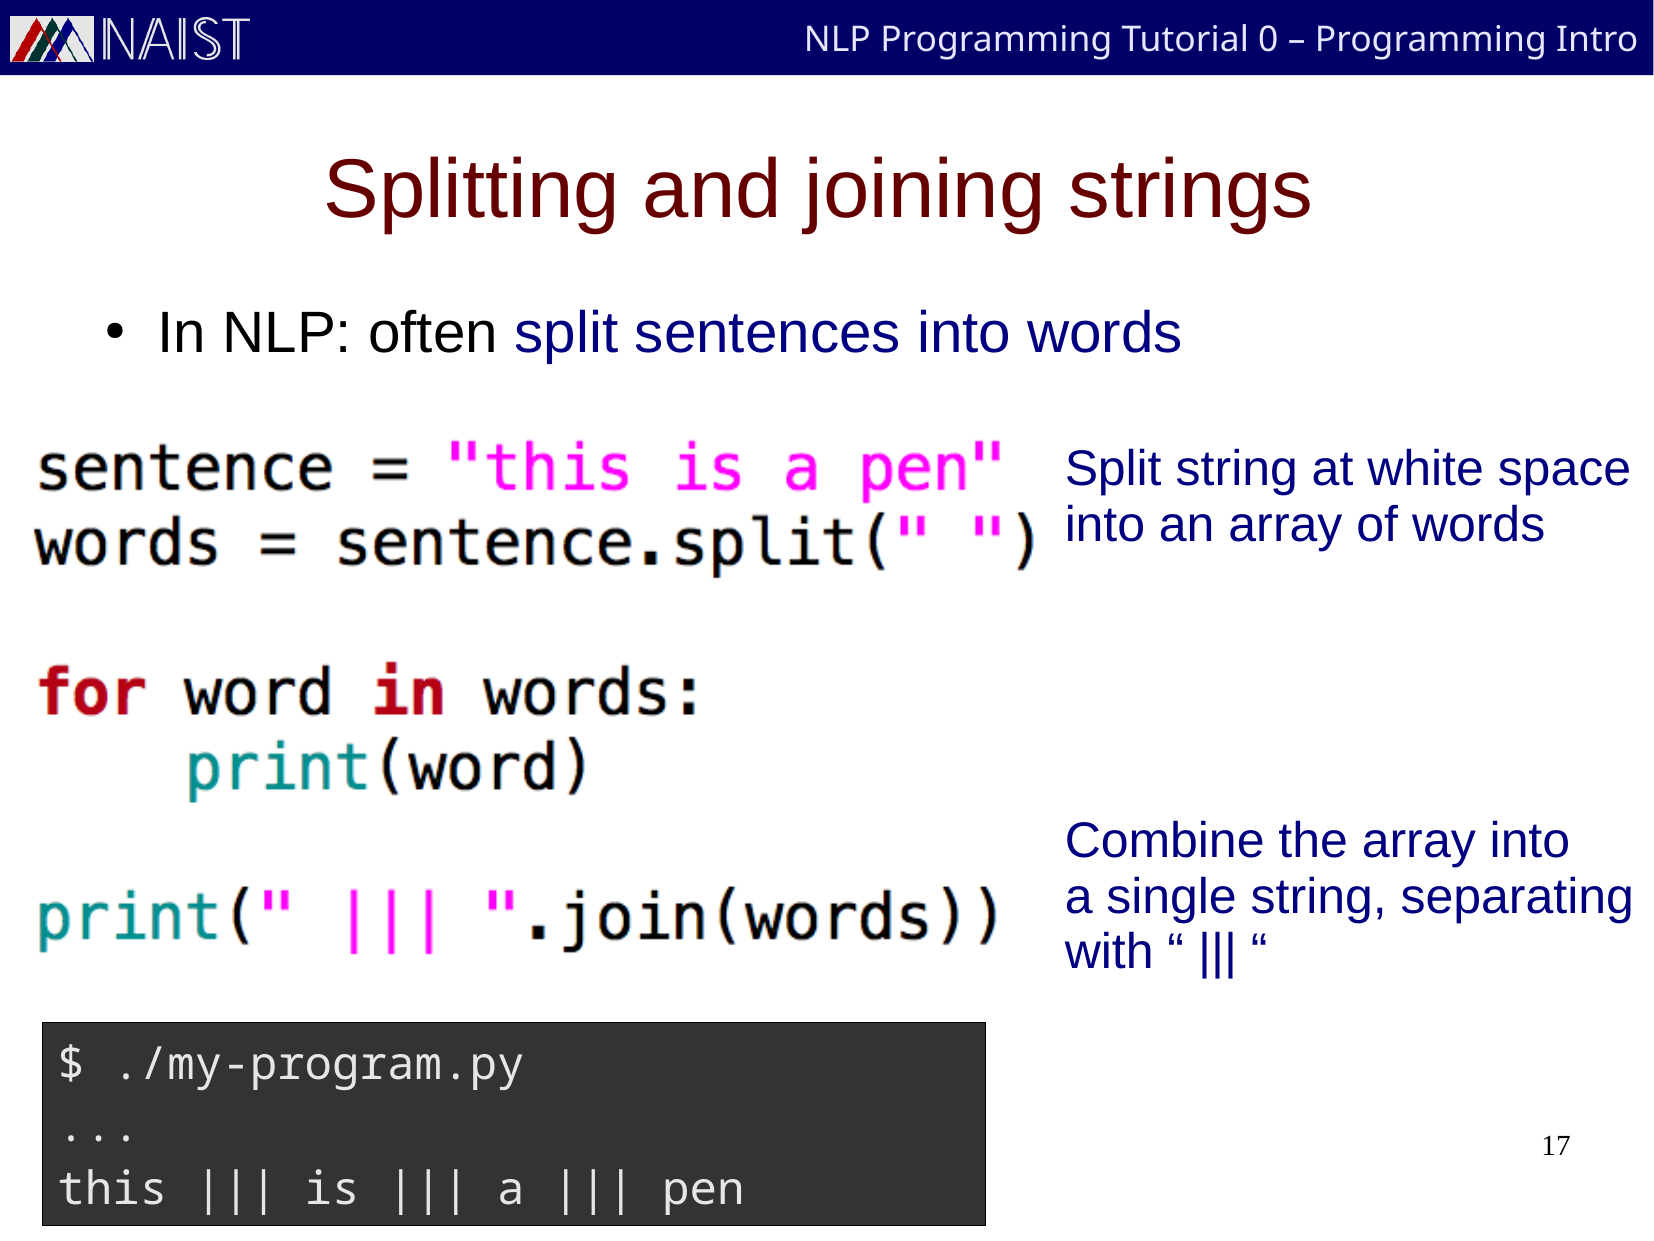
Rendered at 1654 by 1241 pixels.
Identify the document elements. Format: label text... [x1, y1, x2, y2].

picture [10, 16, 94, 62]
picture [31, 436, 1045, 962]
text_box Combine the array into a single string, separating with “ ||| “ [1050, 804, 1650, 987]
text_box Split string at white space into an array of words [1050, 432, 1647, 559]
list In NLP: often split sentences into words [86, 300, 1576, 1119]
text_box $ ./my-program.py ... this ||| is ||| a ||| pen [42, 1022, 986, 1226]
title Splitting and joining strings [75, 92, 1564, 285]
picture [102, 17, 251, 60]
